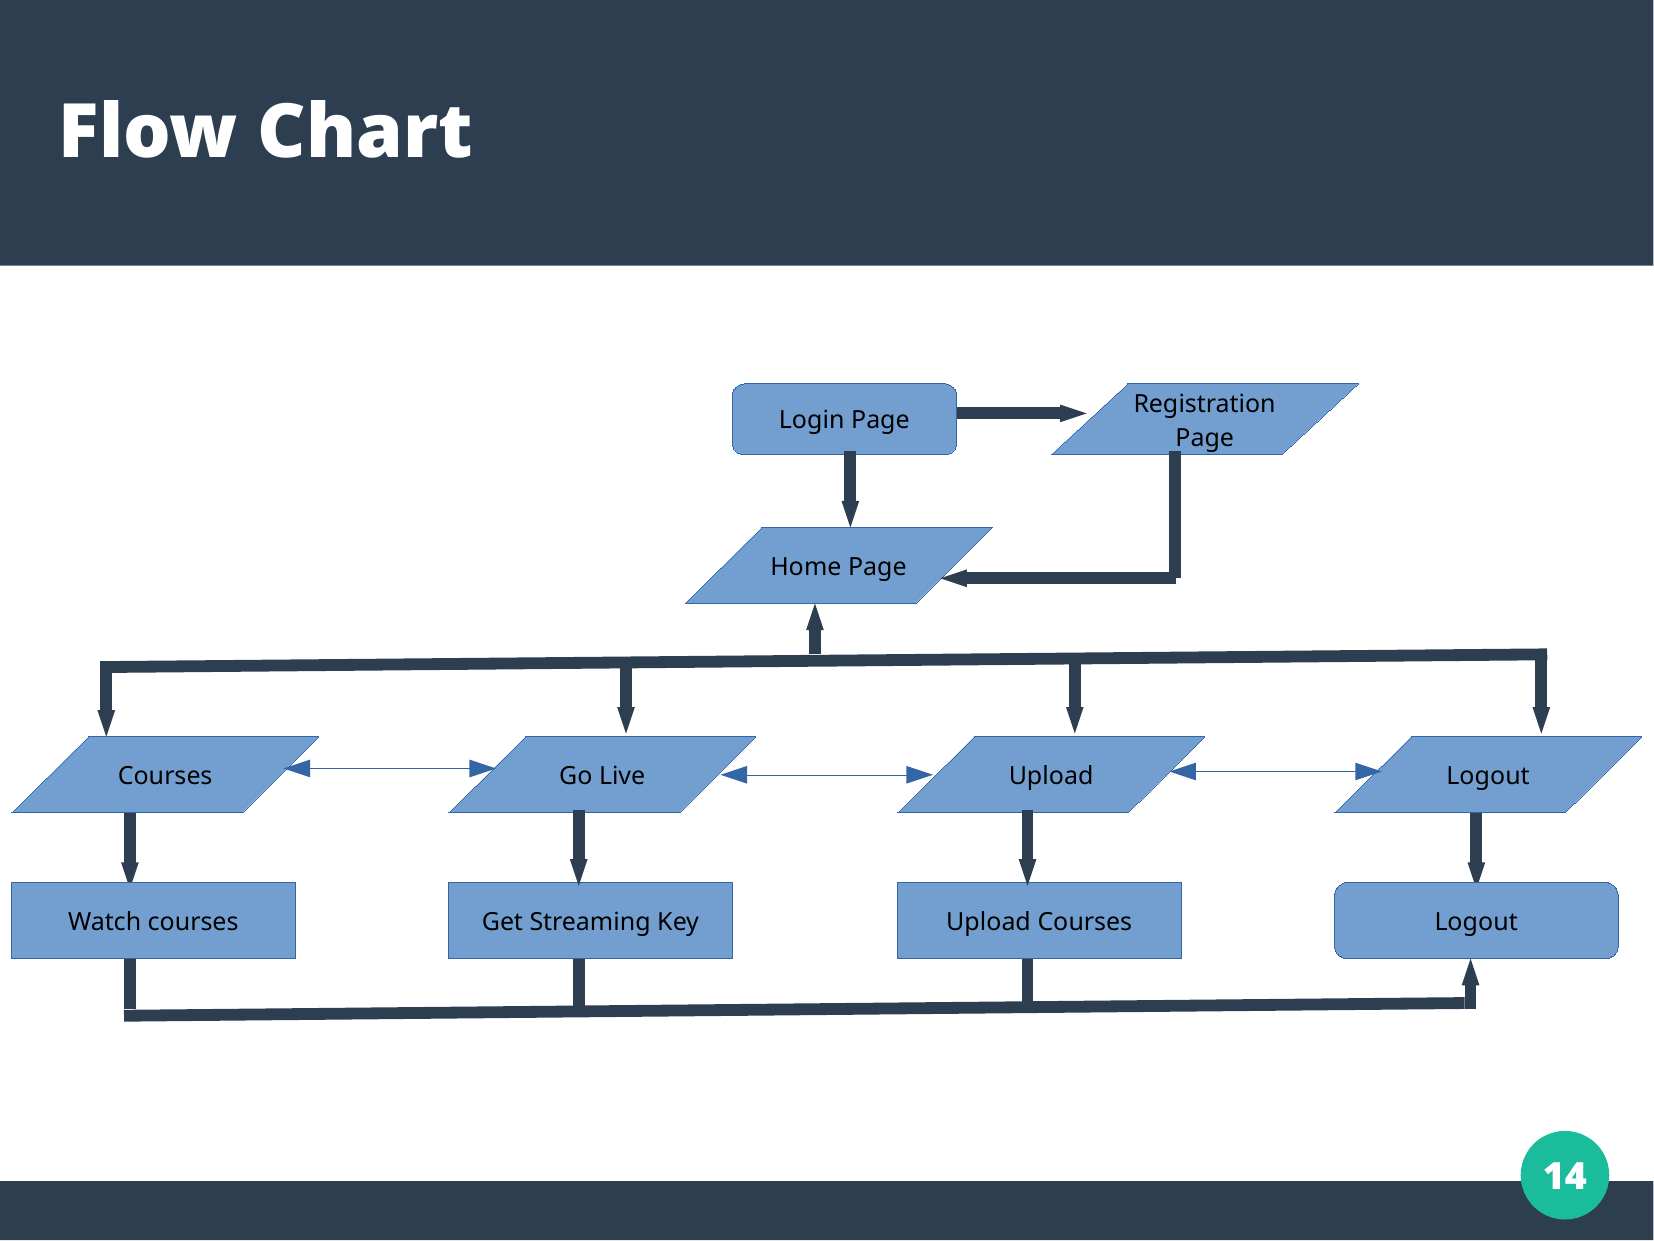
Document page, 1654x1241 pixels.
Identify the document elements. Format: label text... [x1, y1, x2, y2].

text_box Courses [11, 736, 319, 813]
text_box Upload Courses [897, 882, 1182, 959]
text_box Login Page [732, 383, 957, 455]
text_box Get Streaming Key [448, 882, 733, 959]
text_box Watch courses [11, 882, 296, 959]
text_box Home Page [685, 527, 993, 604]
text_box Logout [1334, 882, 1619, 959]
title Flow Chart [59, 49, 1595, 207]
text_box Registration Page [1051, 383, 1359, 455]
text_box Go Live [448, 736, 756, 813]
text_box Logout [1334, 736, 1642, 813]
text_box Upload [897, 736, 1205, 813]
